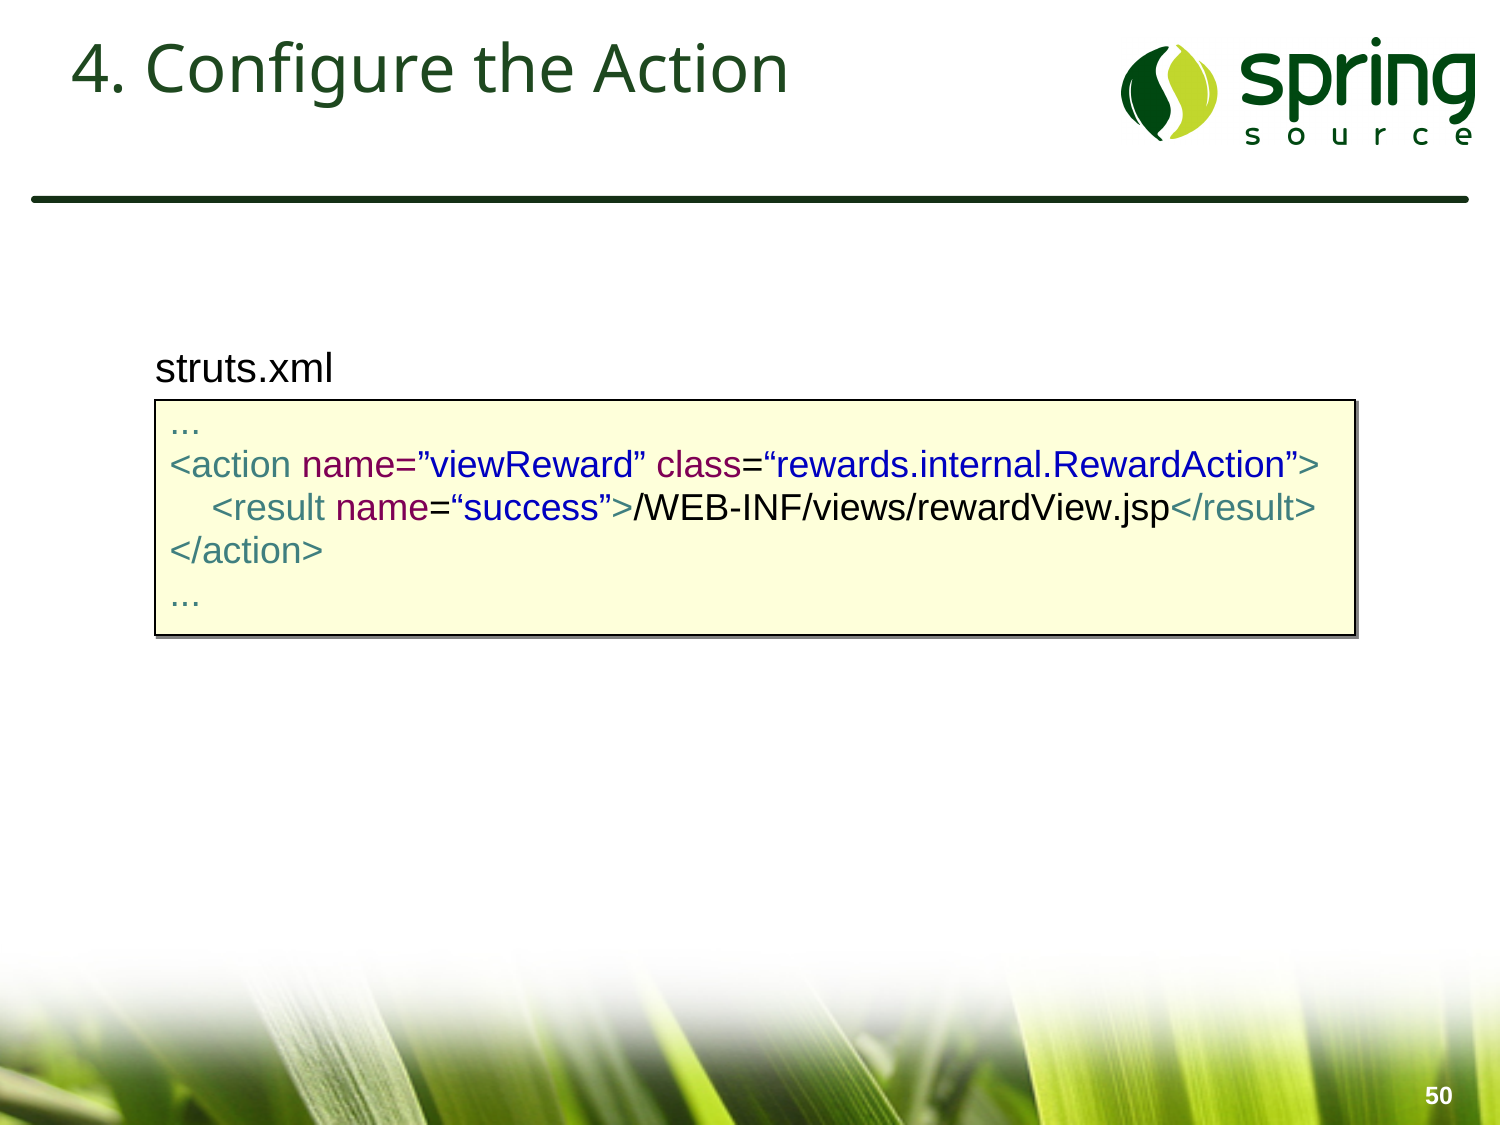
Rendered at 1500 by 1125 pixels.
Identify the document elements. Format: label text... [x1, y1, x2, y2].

picture [1121, 37, 1475, 145]
title 4. Configure the Action [56, 13, 1089, 176]
text_box ... <action name=”viewReward” class=“rewards.internal.RewardAction”> <result name=“success”>/WEB-INF/views/rewardView.jsp</result> </action> ... [154, 399, 1356, 636]
text_box struts.xml [140, 337, 349, 400]
picture [0, 944, 1500, 1125]
